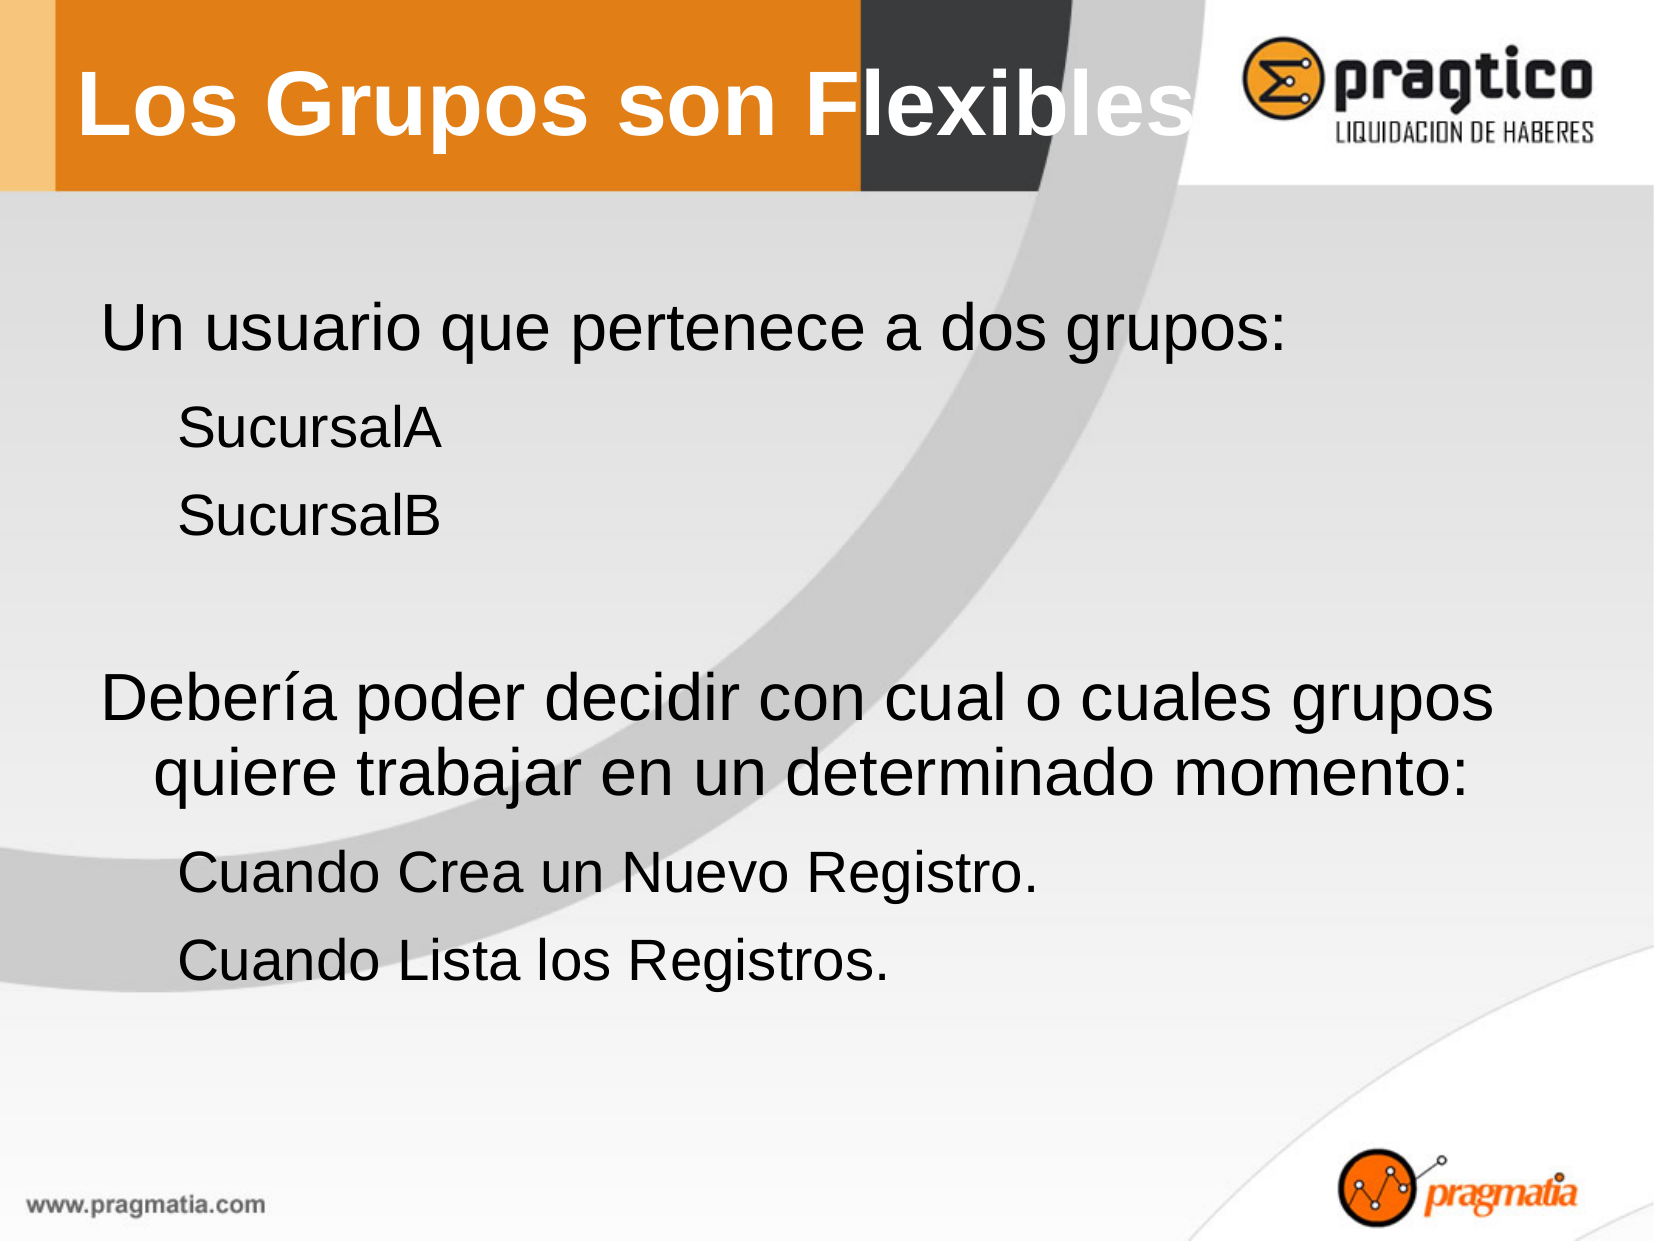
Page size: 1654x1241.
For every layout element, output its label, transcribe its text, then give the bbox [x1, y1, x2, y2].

list Un usuario que pertenece a dos grupos: SucursalA SucursalB Debería poder decidir con cual o cuales grupos quiere trabajar en un determinado momento: Cuando Crea un Nuevo Registro. Cuando Lista los Registros. [82, 290, 1571, 1109]
picture [0, 0, 1654, 1241]
title Los Grupos son Flexibles [76, 0, 1565, 208]
